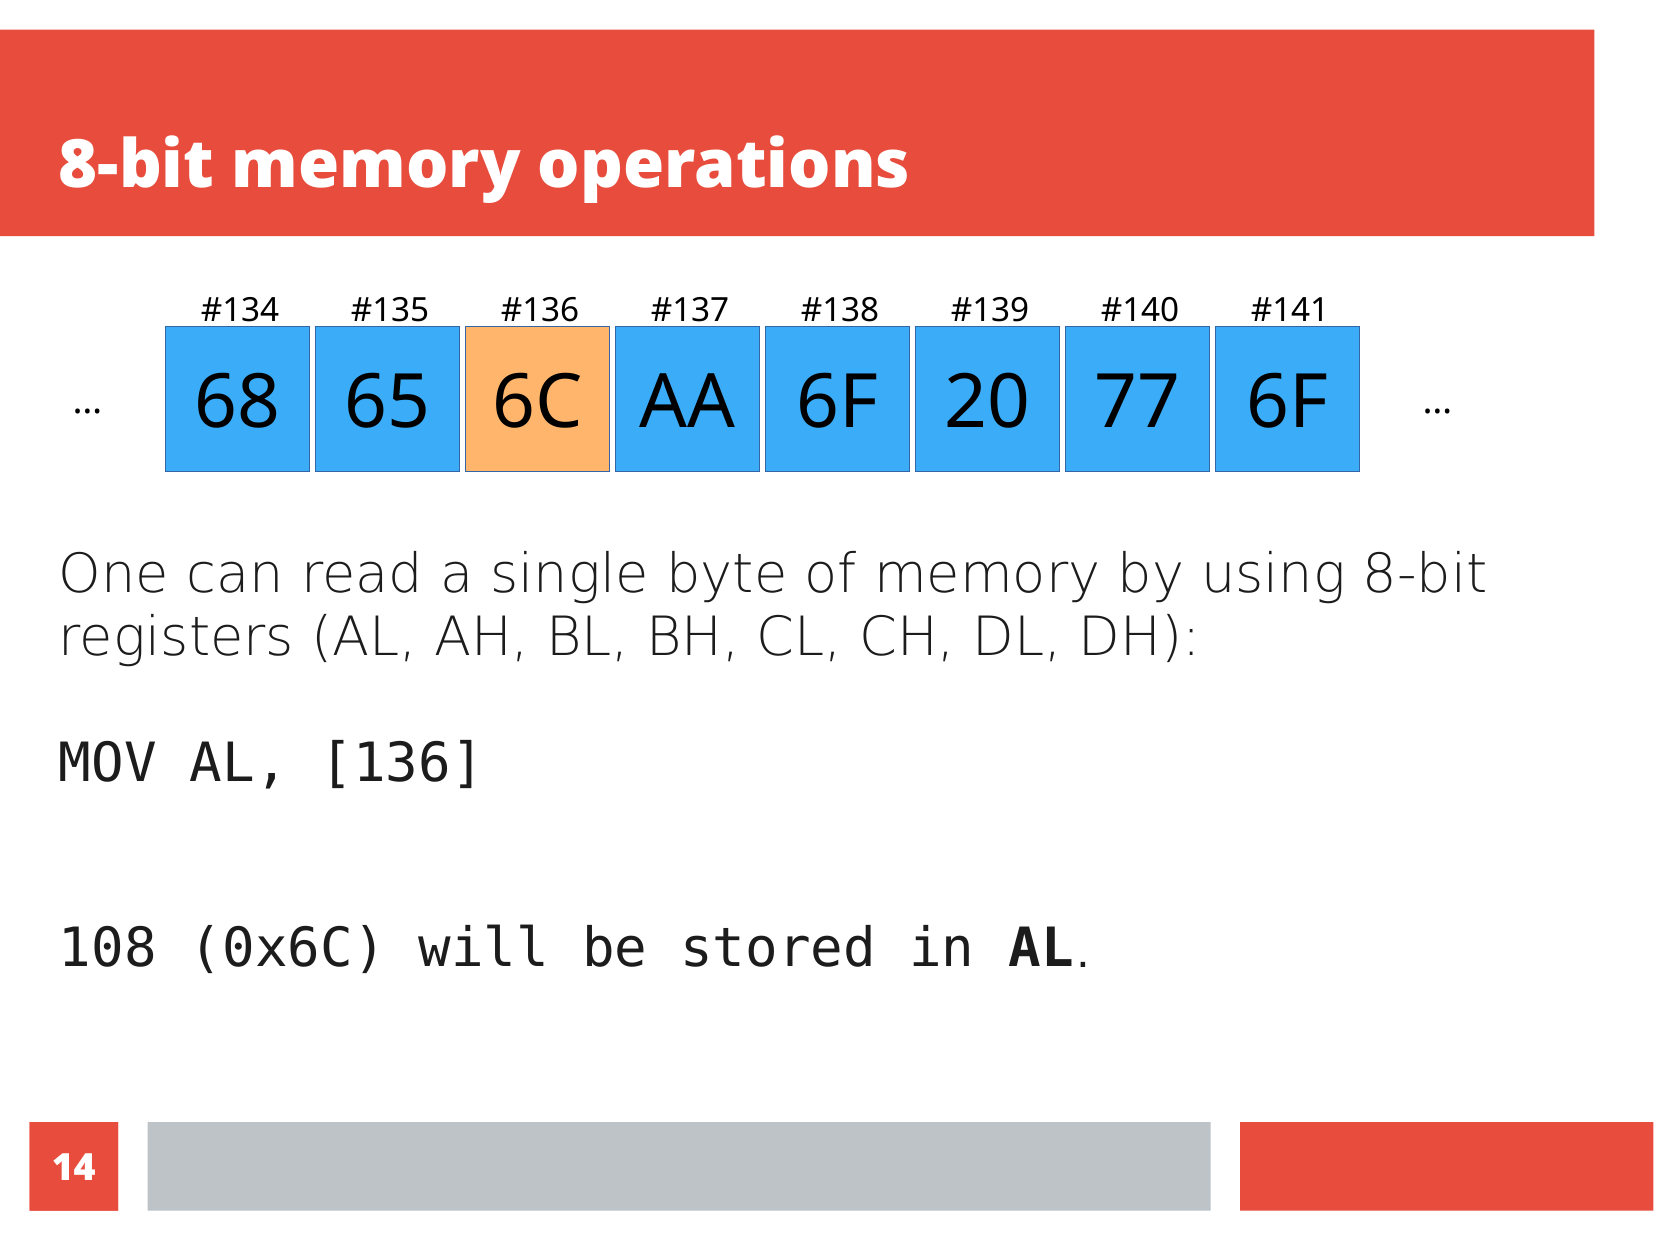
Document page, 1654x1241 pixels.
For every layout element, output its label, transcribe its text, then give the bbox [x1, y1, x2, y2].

text_box #135 [316, 291, 465, 327]
text_box #137 [616, 291, 765, 327]
text_box #140 [1065, 291, 1215, 327]
text_box #138 [765, 291, 915, 327]
text_box #139 [915, 291, 1065, 327]
text_box 20 [915, 327, 1060, 472]
text_box 6F [765, 327, 910, 472]
text_box … [15, 326, 160, 472]
text_box #134 [165, 291, 316, 327]
list One can read a single byte of memory by using 8-bit registers (AL, AH, BL, BH, CL, CH, DL, DH): MOV AL, [136] 108 (0x6C) will be stored in AL. [59, 542, 1565, 1051]
text_box 68 [165, 327, 310, 472]
text_box #141 [1215, 291, 1366, 327]
text_box 77 [1065, 327, 1210, 472]
text_box 6C [465, 327, 610, 472]
text_box … [1365, 326, 1510, 472]
text_box 6F [1215, 327, 1360, 472]
text_box #136 [465, 291, 616, 327]
text_box 65 [315, 327, 460, 472]
title 8-bit memory operations [59, 59, 1595, 207]
text_box AA [615, 327, 760, 472]
